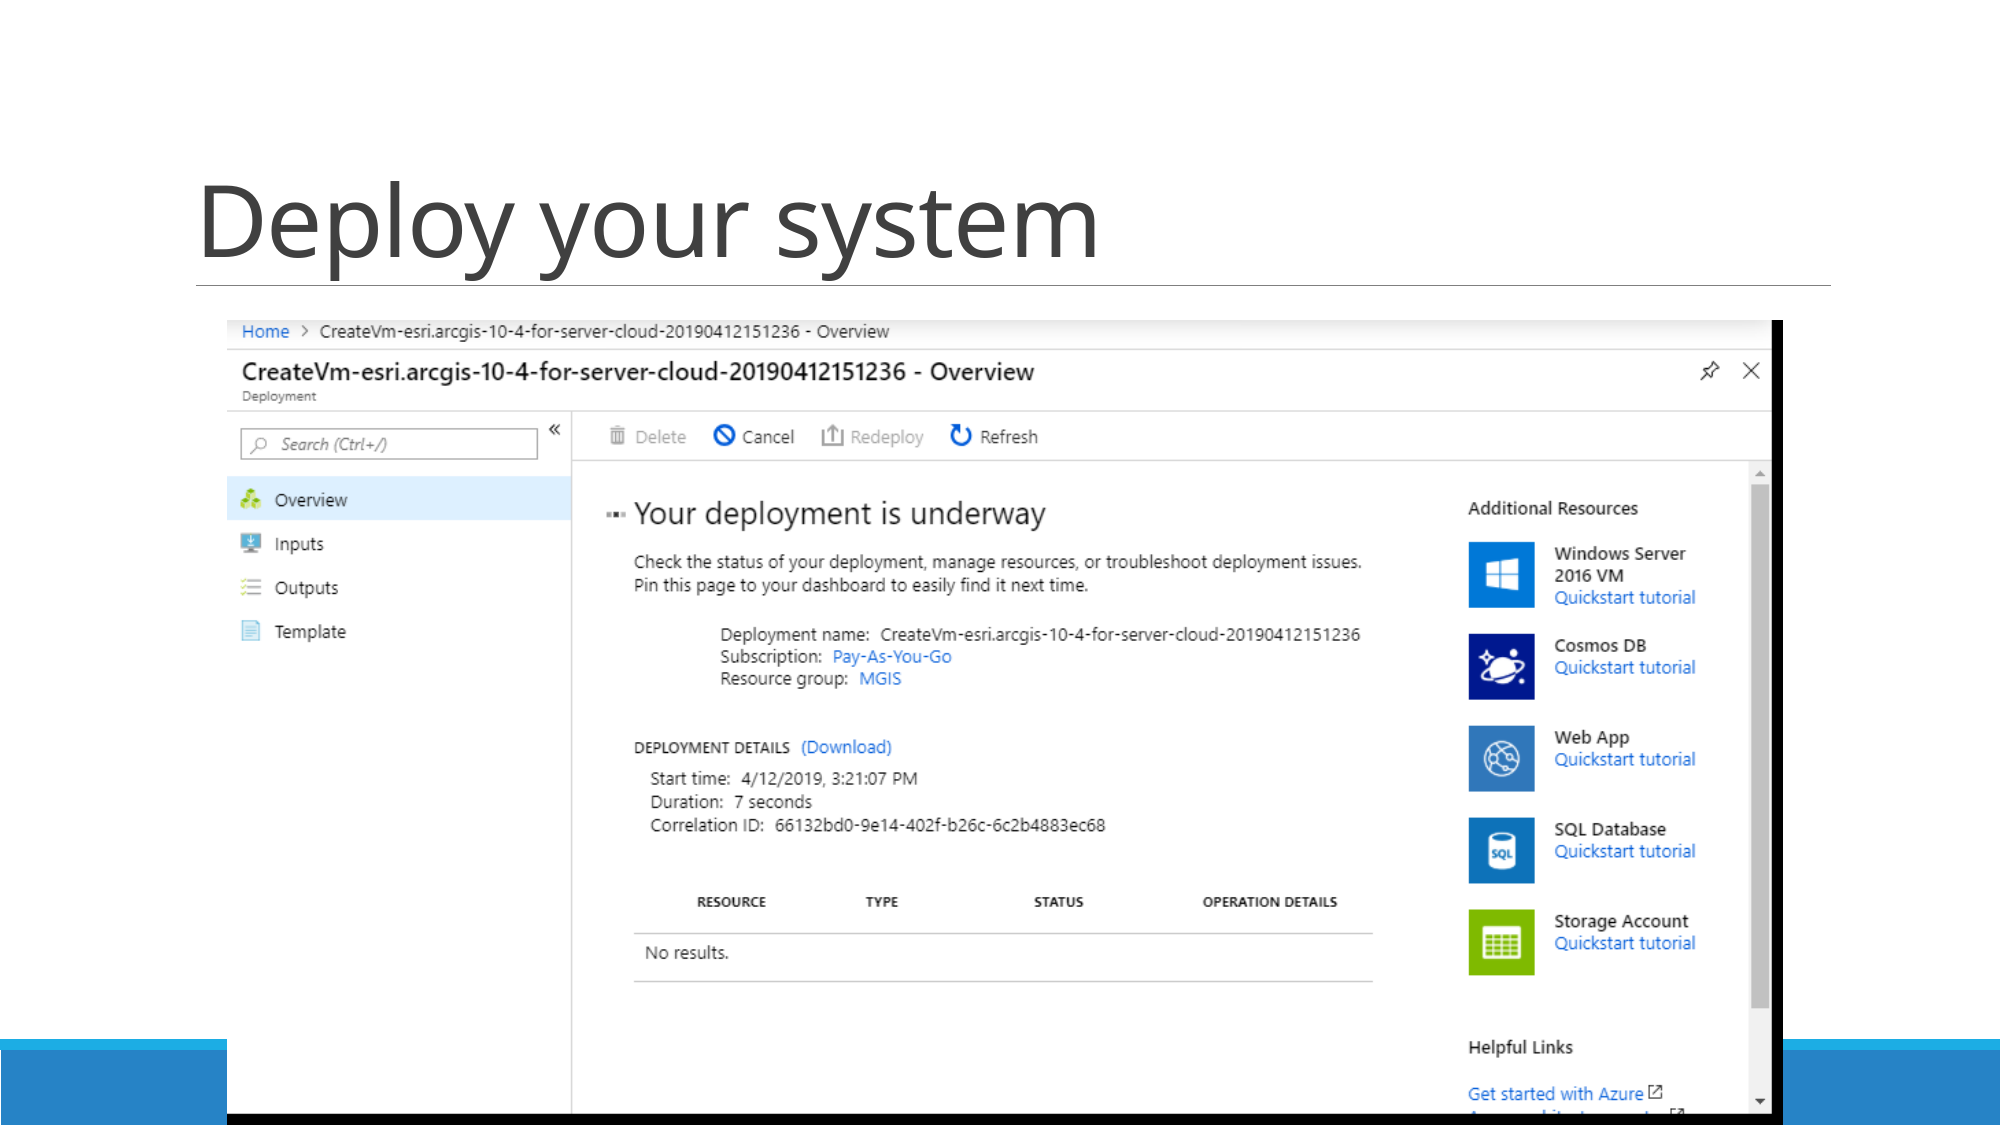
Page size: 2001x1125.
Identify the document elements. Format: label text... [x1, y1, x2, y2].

title Deploy your system [180, 47, 1831, 286]
picture [227, 320, 1783, 1125]
